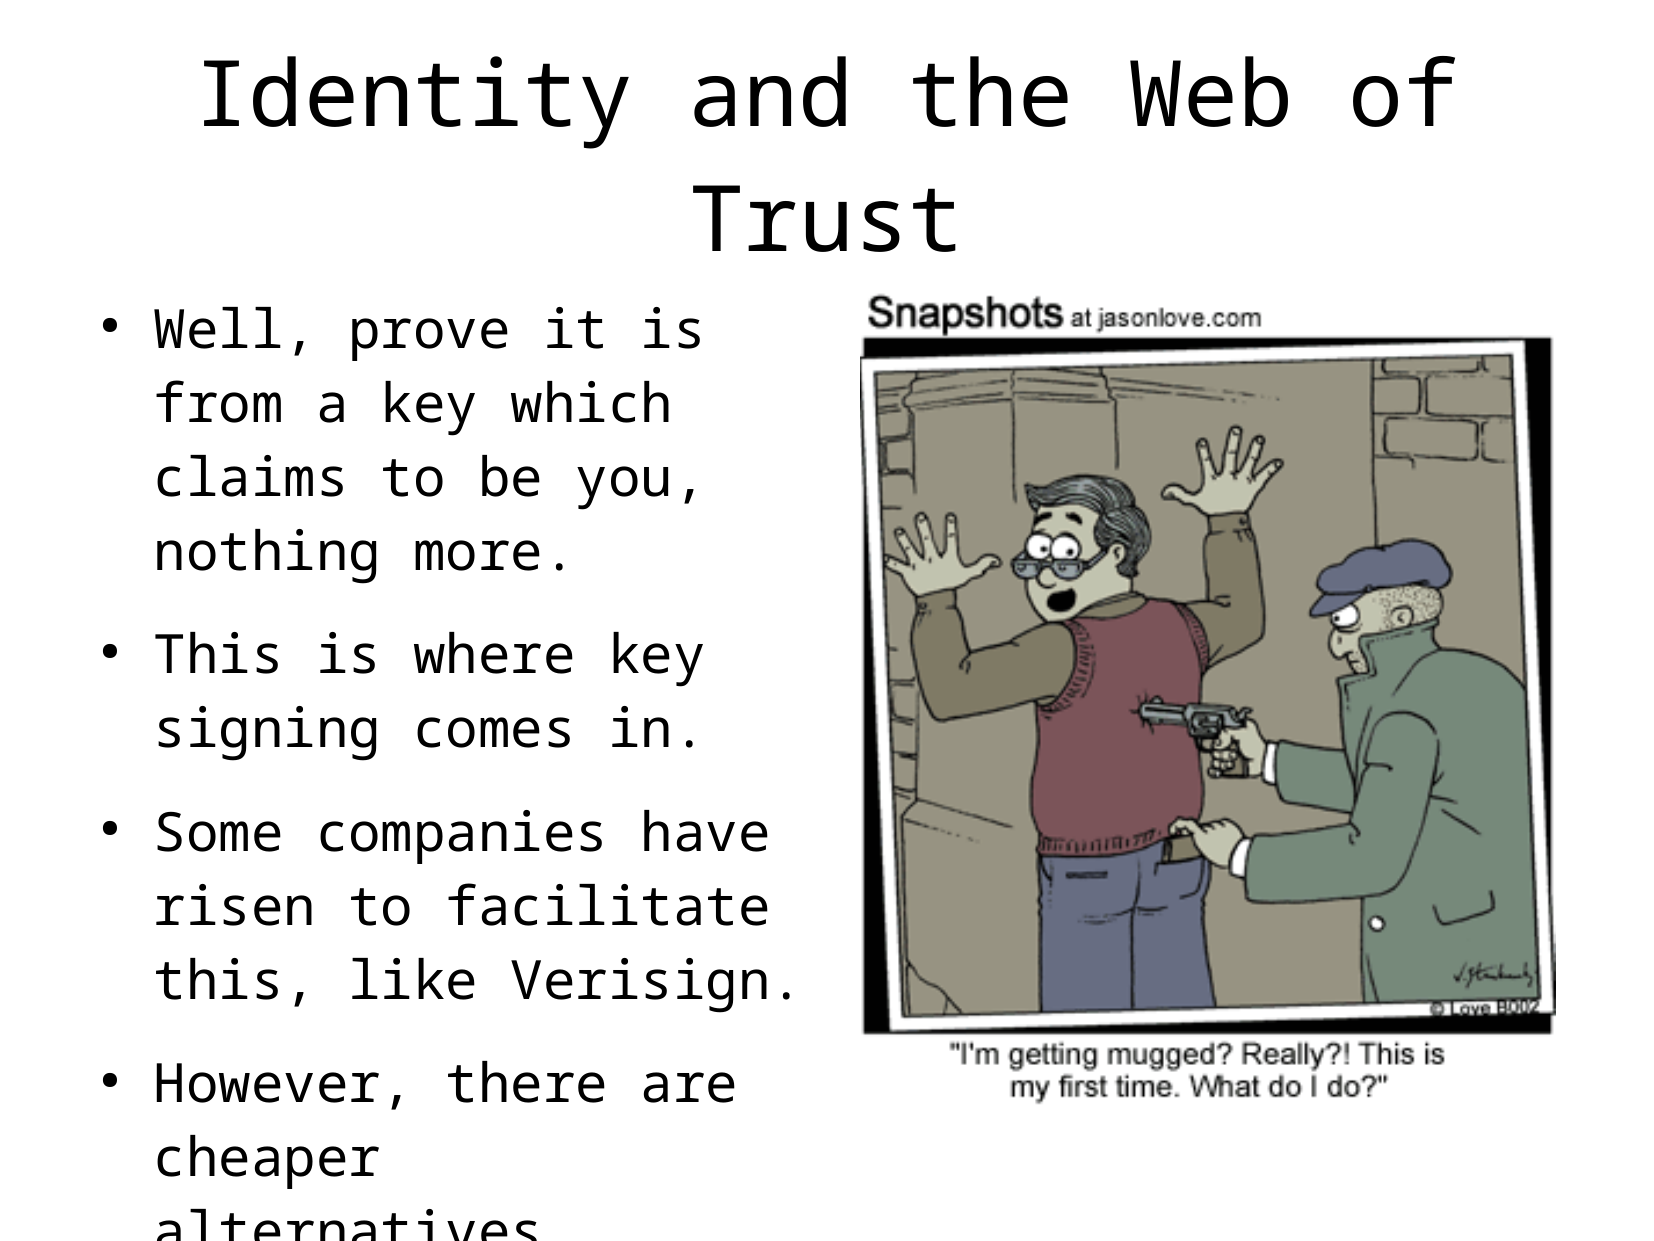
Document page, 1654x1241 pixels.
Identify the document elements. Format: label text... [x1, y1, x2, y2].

picture [162, 1236, 176, 1241]
list Well, prove it is from a key which claims to be you, nothing more. This is where key signing comes in. Some companies have risen to facilitate this, like Verisign. However, there are cheaper alternatives. [82, 290, 809, 1109]
picture [486, 1224, 502, 1233]
picture [325, 1224, 340, 1241]
picture [259, 1224, 275, 1233]
title Identity and the Web of Trust [82, 52, 1571, 254]
picture [357, 1236, 371, 1241]
picture [0, 0, 1654, 1241]
